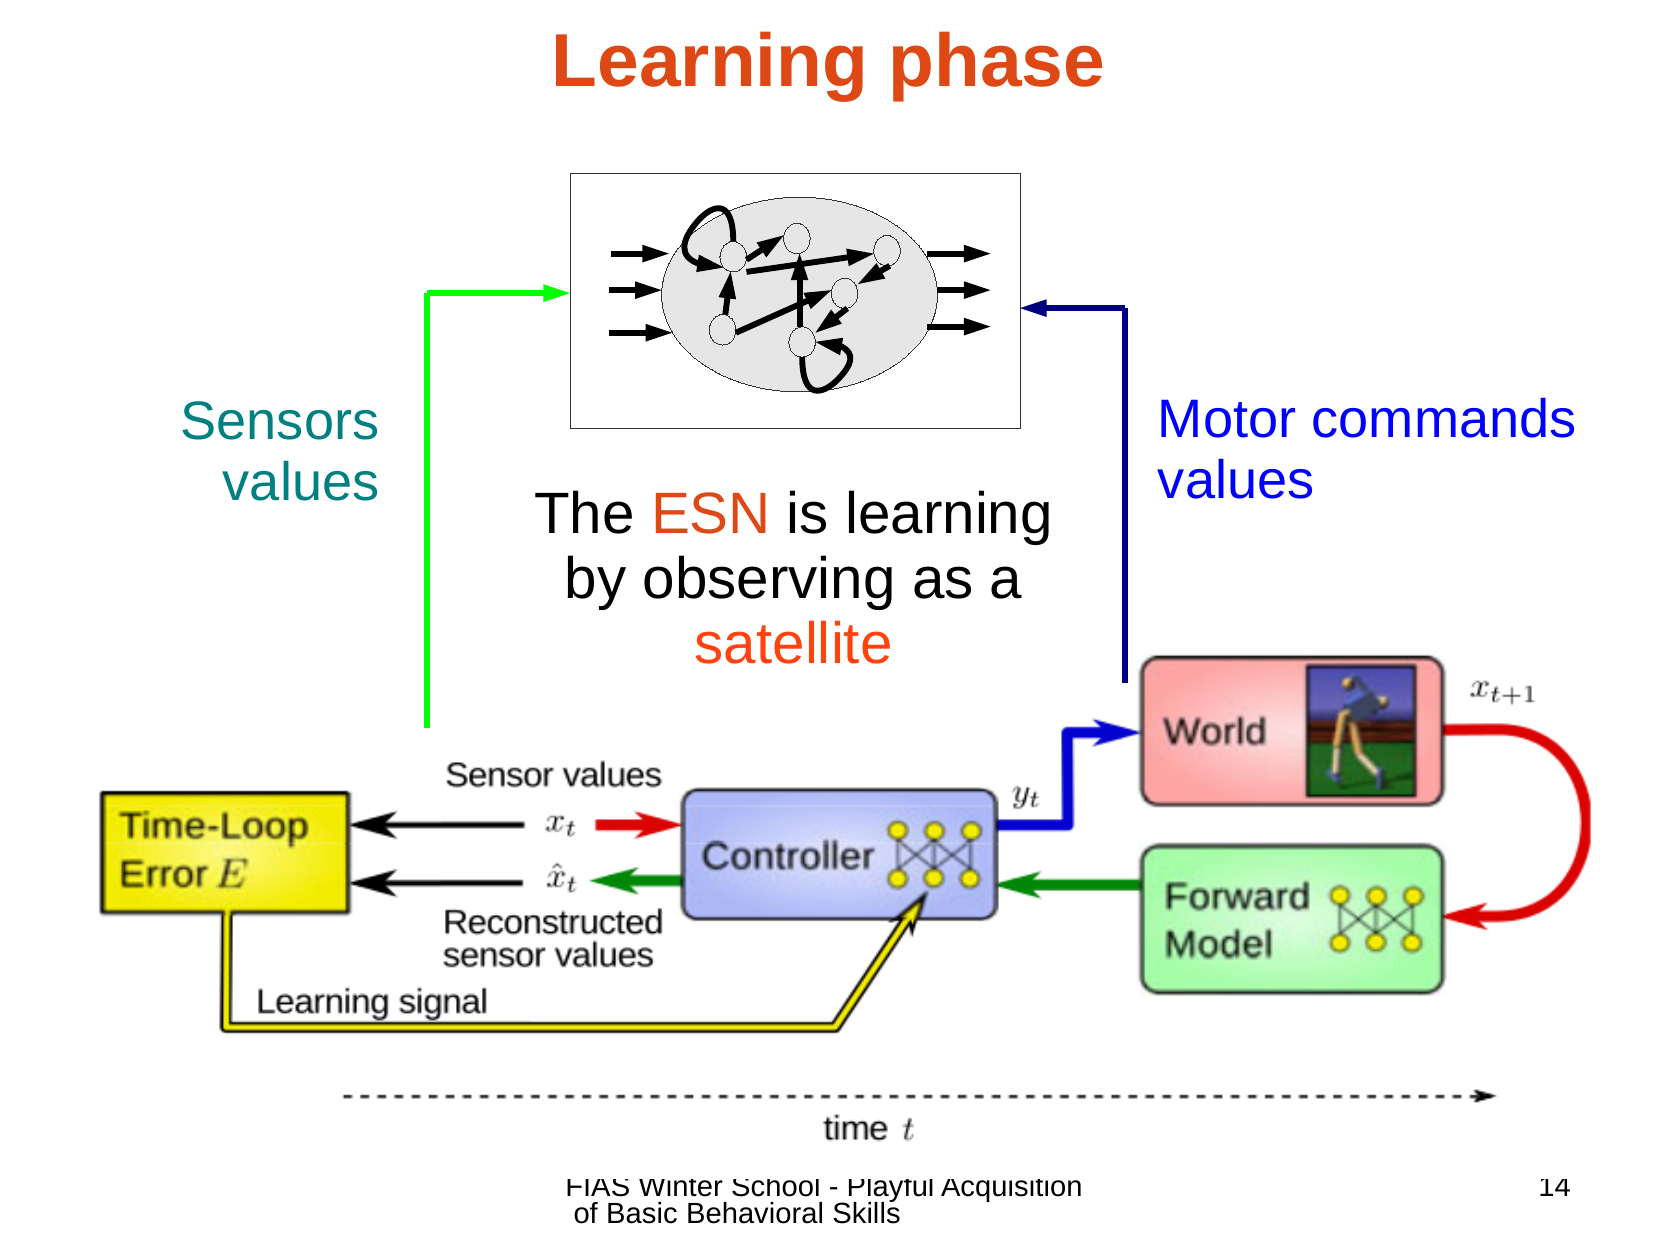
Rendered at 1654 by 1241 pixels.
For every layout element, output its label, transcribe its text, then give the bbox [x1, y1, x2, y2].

text_box [661, 197, 938, 392]
text_box Motor commands values [1143, 381, 1594, 518]
text_box Sensors values [124, 383, 395, 520]
picture [48, 578, 1654, 1179]
text_box The ESN is learning by observing as a satellite [501, 473, 1087, 684]
text_box Learning phase [108, 0, 1549, 121]
